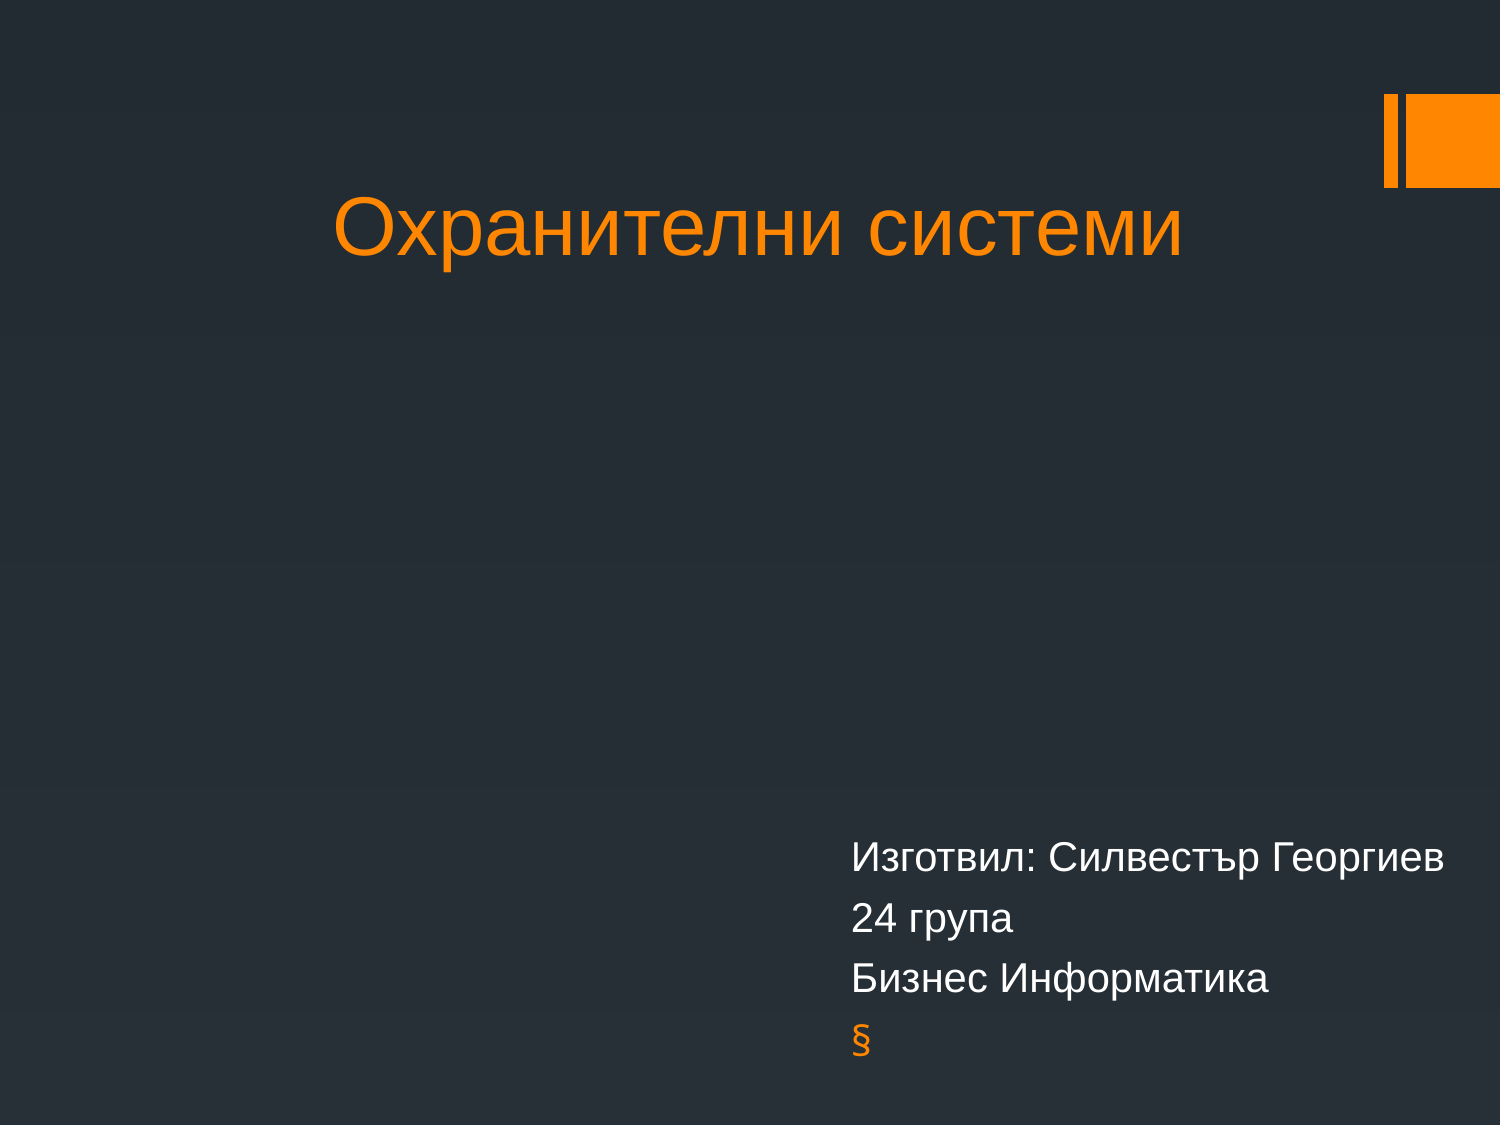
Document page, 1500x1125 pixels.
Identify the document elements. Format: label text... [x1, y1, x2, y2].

title Охранителни системи [159, 90, 1360, 280]
list Изготвил: Силвестър Георгиев 24 група Бизнес Информатика [820, 822, 1480, 1025]
